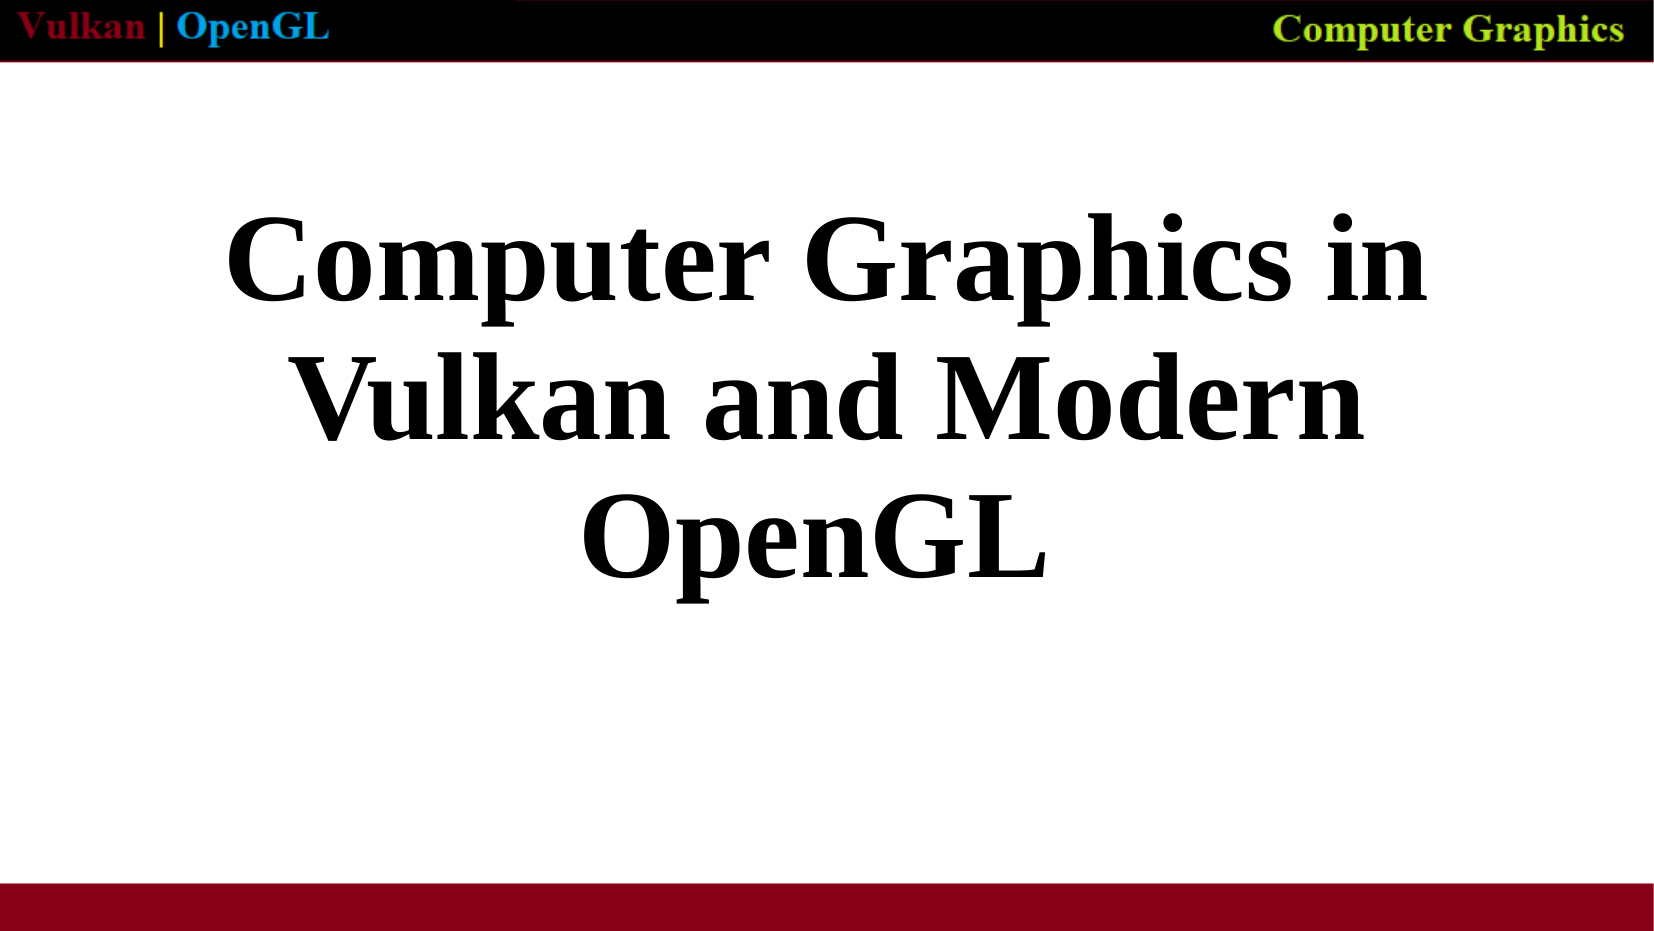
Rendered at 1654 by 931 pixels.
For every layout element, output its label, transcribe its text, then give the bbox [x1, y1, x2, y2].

subtitle Computer Graphics in Vulkan and Modern OpenGL [82, 37, 1571, 757]
picture [0, 0, 1654, 931]
